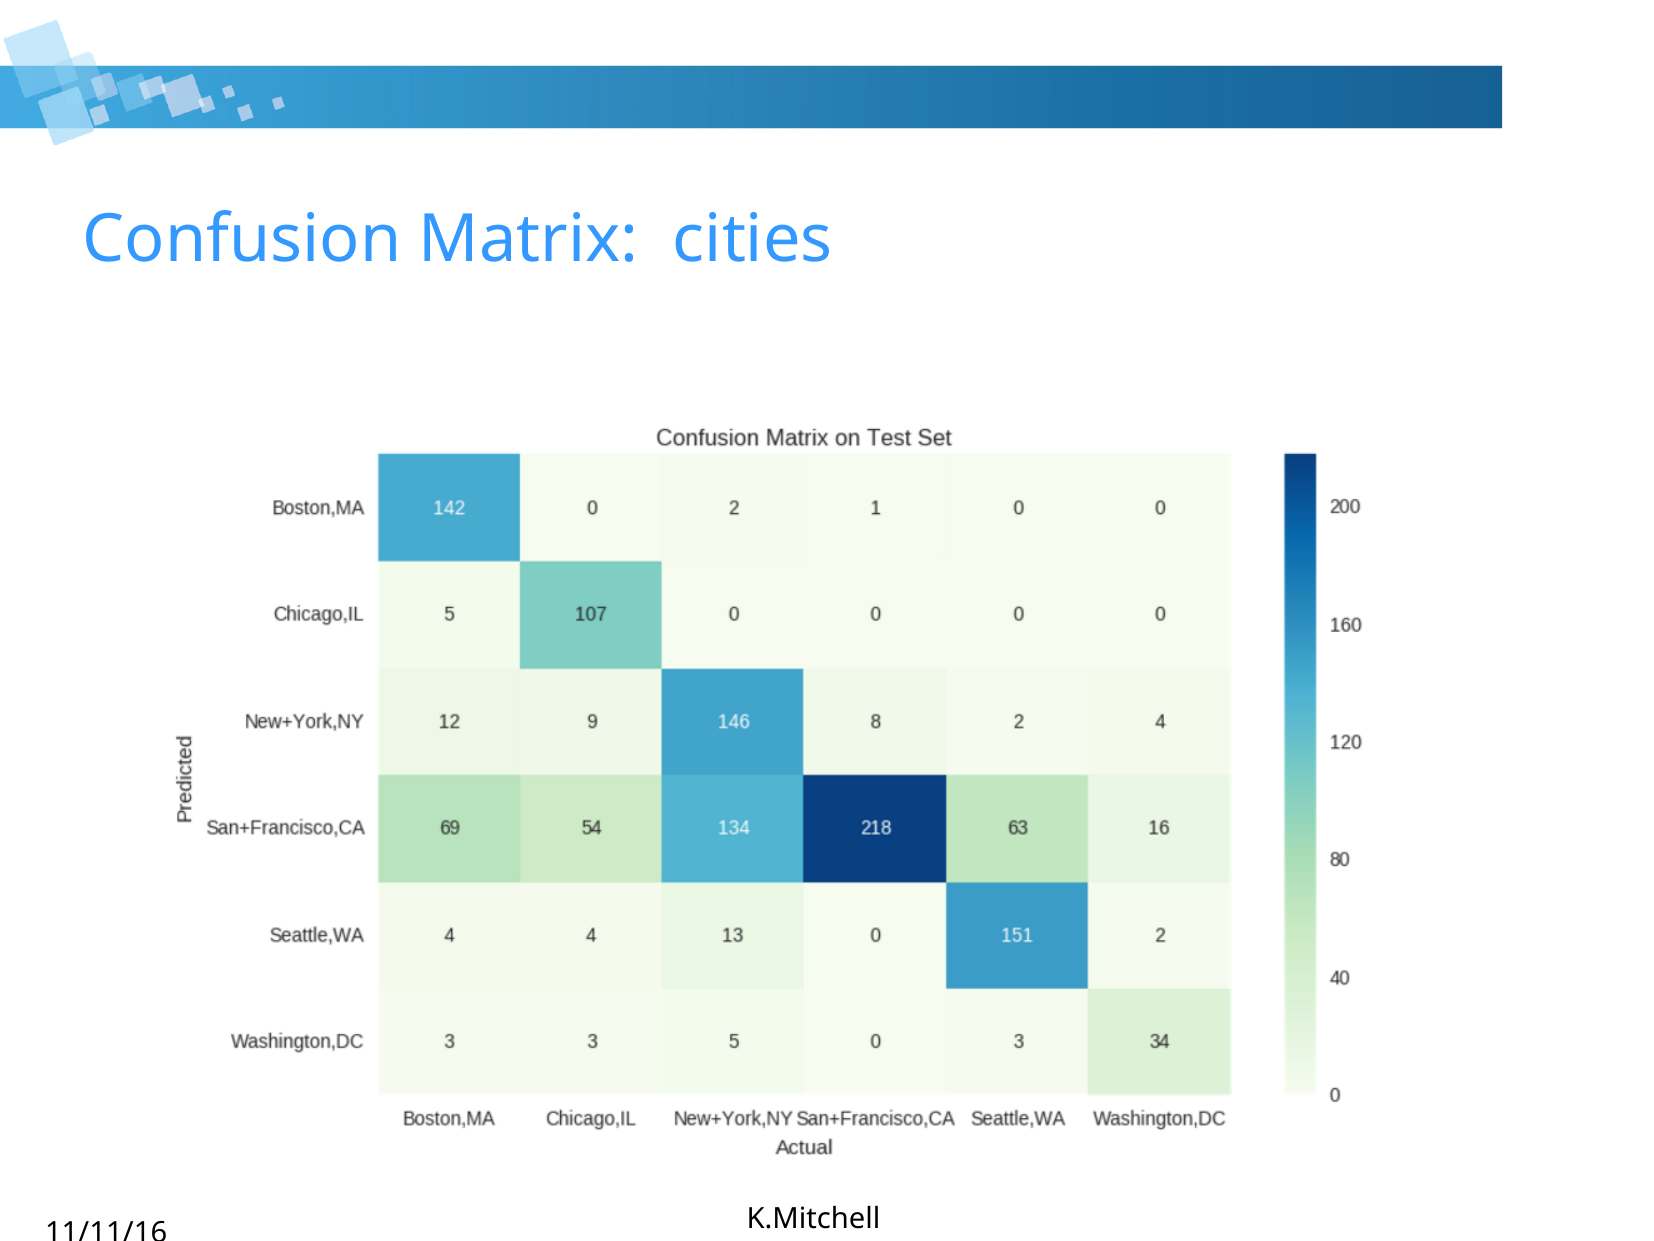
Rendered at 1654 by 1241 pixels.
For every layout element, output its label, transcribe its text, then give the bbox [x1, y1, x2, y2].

picture [0, 7, 1503, 1177]
title Confusion Matrix: cities [82, 132, 1571, 340]
